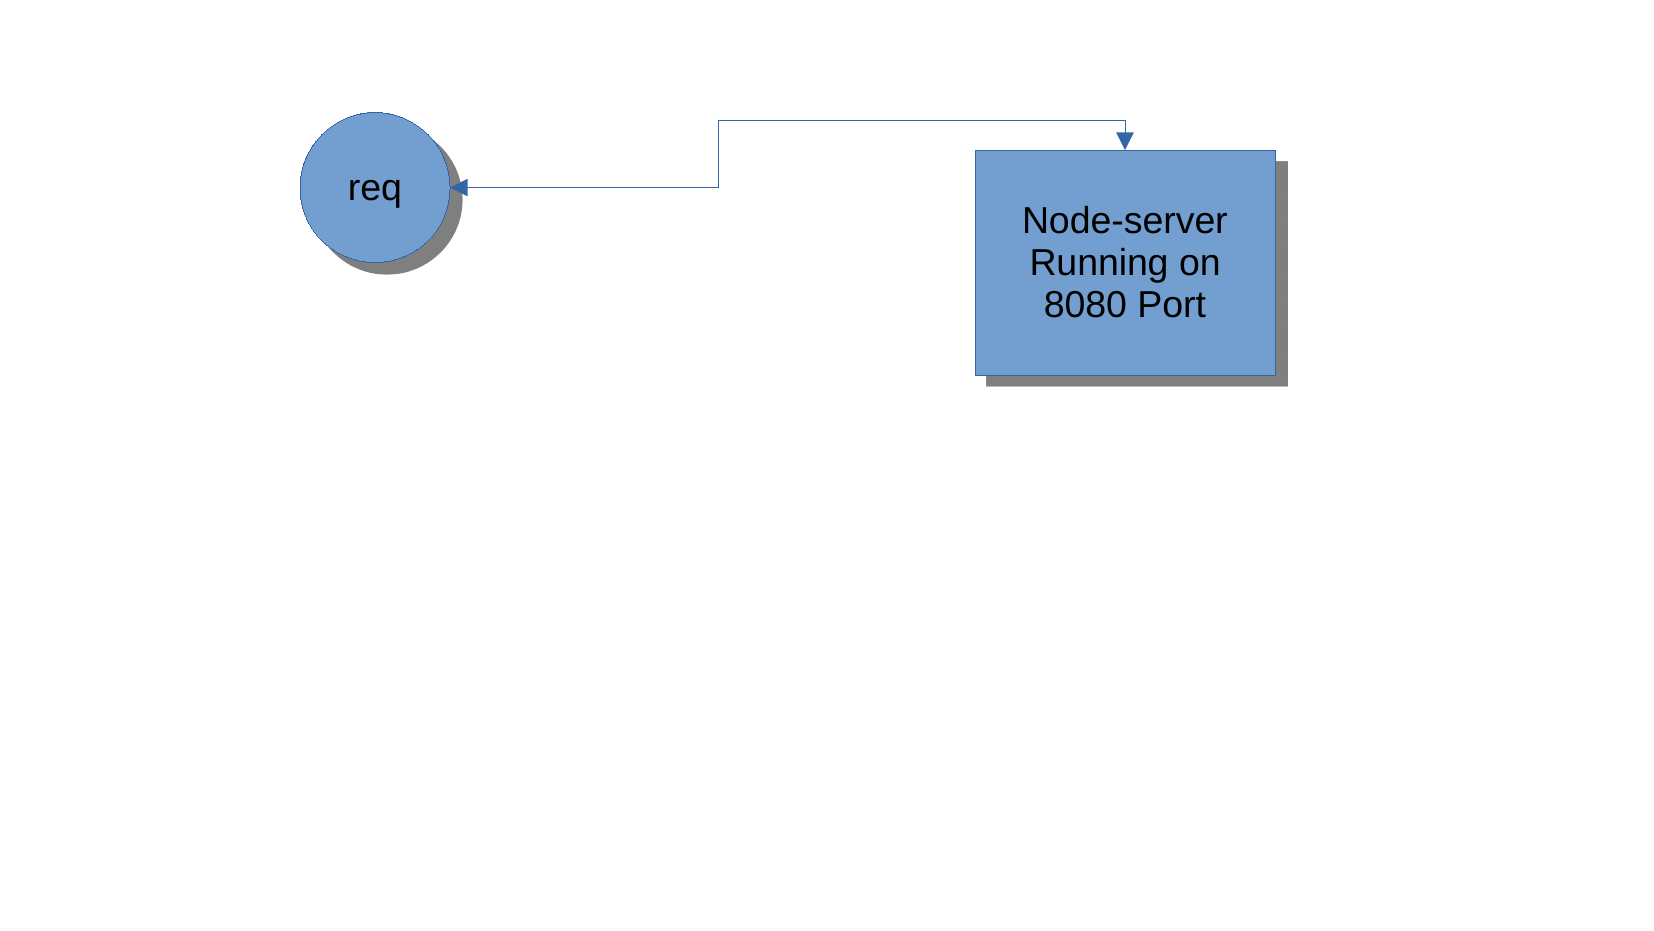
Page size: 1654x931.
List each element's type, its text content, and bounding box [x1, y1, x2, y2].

text_box Node-server Running on 8080 Port [975, 150, 1276, 376]
text_box req [300, 112, 451, 263]
